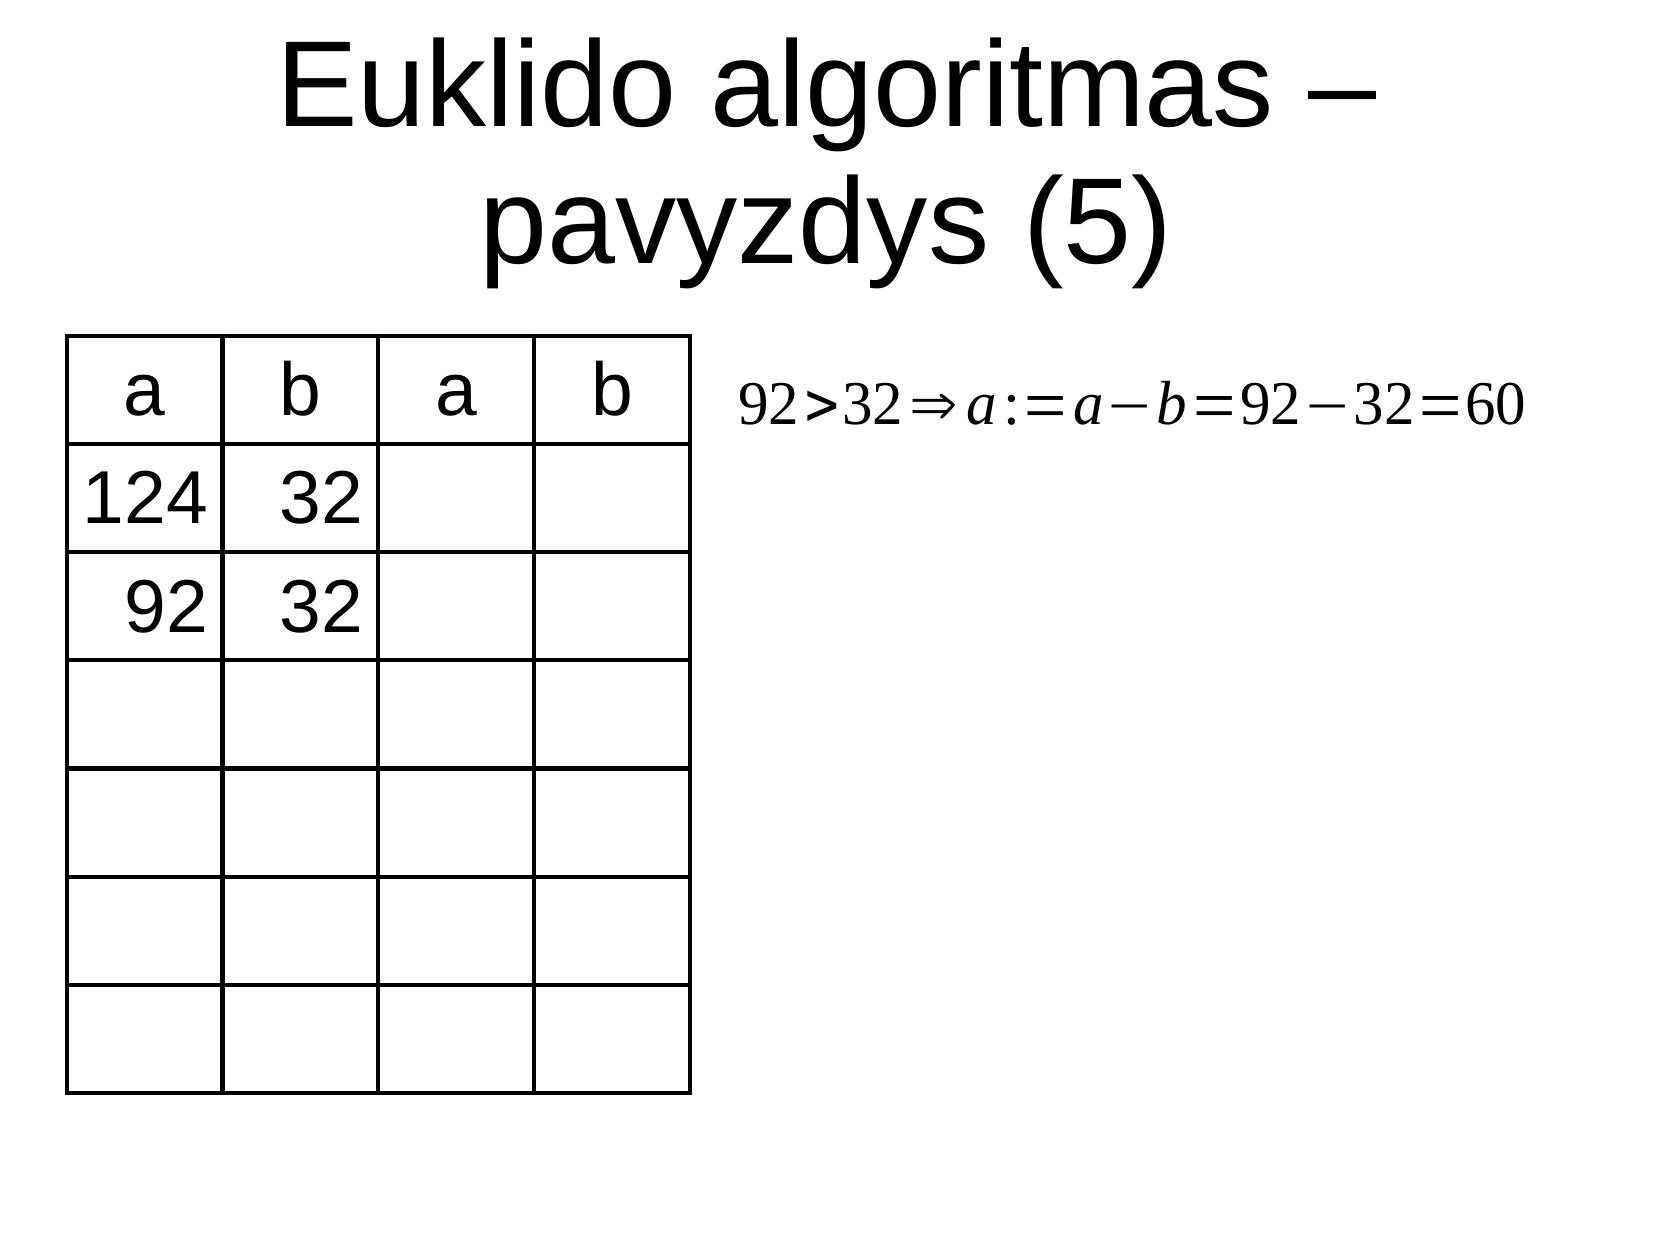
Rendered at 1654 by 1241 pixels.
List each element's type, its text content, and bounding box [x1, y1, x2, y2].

table_header b [536, 338, 688, 442]
table_header a [69, 338, 220, 442]
title Euklido algoritmas – pavyzdys (5) [82, 16, 1571, 290]
table_cell [69, 771, 220, 875]
table_cell [225, 662, 376, 766]
table_cell [536, 446, 688, 550]
table_cell 124 [69, 446, 220, 550]
table_cell [380, 987, 532, 1091]
table_cell [536, 987, 688, 1091]
chart [732, 368, 1534, 438]
table_cell [380, 662, 532, 766]
table_cell [69, 662, 220, 766]
table_cell [536, 771, 688, 875]
table_cell [69, 879, 220, 983]
table_cell [225, 879, 376, 983]
table_header b [225, 338, 376, 442]
table_cell [225, 987, 376, 1091]
table_cell [536, 554, 688, 658]
table_cell [380, 879, 532, 983]
table_cell [69, 987, 220, 1091]
table_header a [380, 338, 532, 442]
table_cell [380, 446, 532, 550]
table_cell [380, 554, 532, 658]
table_cell 92 [69, 554, 220, 658]
table_cell 32 [225, 446, 376, 550]
table_cell 32 [225, 554, 376, 658]
table_cell [536, 879, 688, 983]
table_cell [225, 771, 376, 875]
table_cell [536, 662, 688, 766]
table_cell [380, 771, 532, 875]
